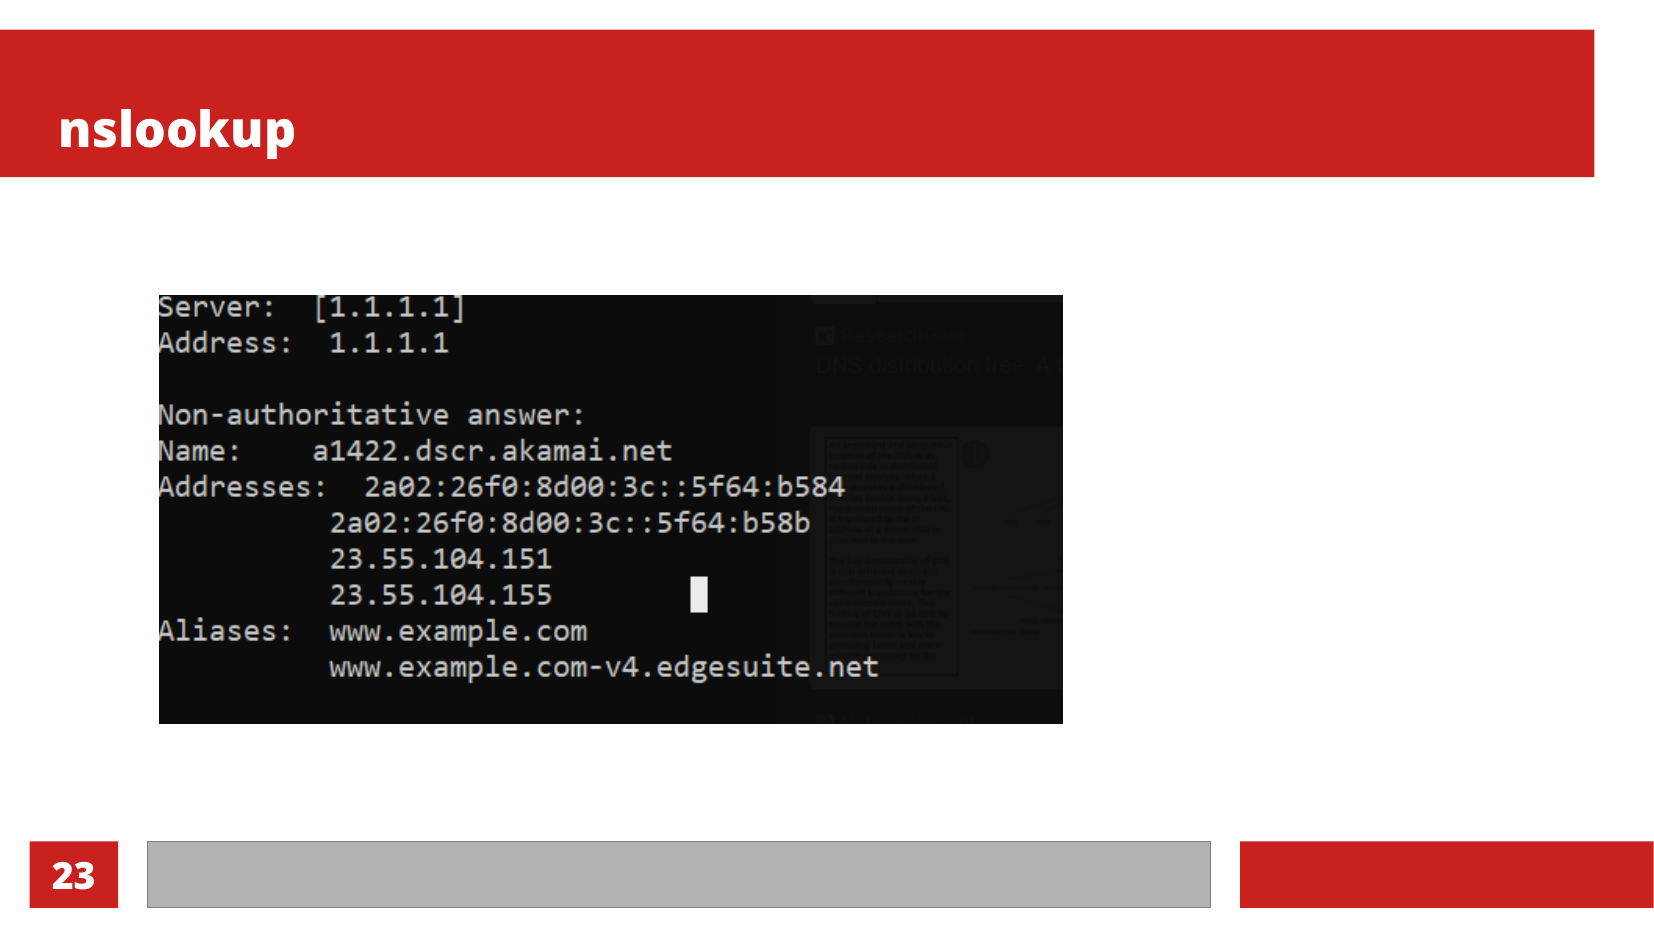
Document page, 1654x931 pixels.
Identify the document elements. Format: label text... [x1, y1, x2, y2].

picture [159, 295, 1063, 724]
title nslookup [59, 44, 1595, 163]
